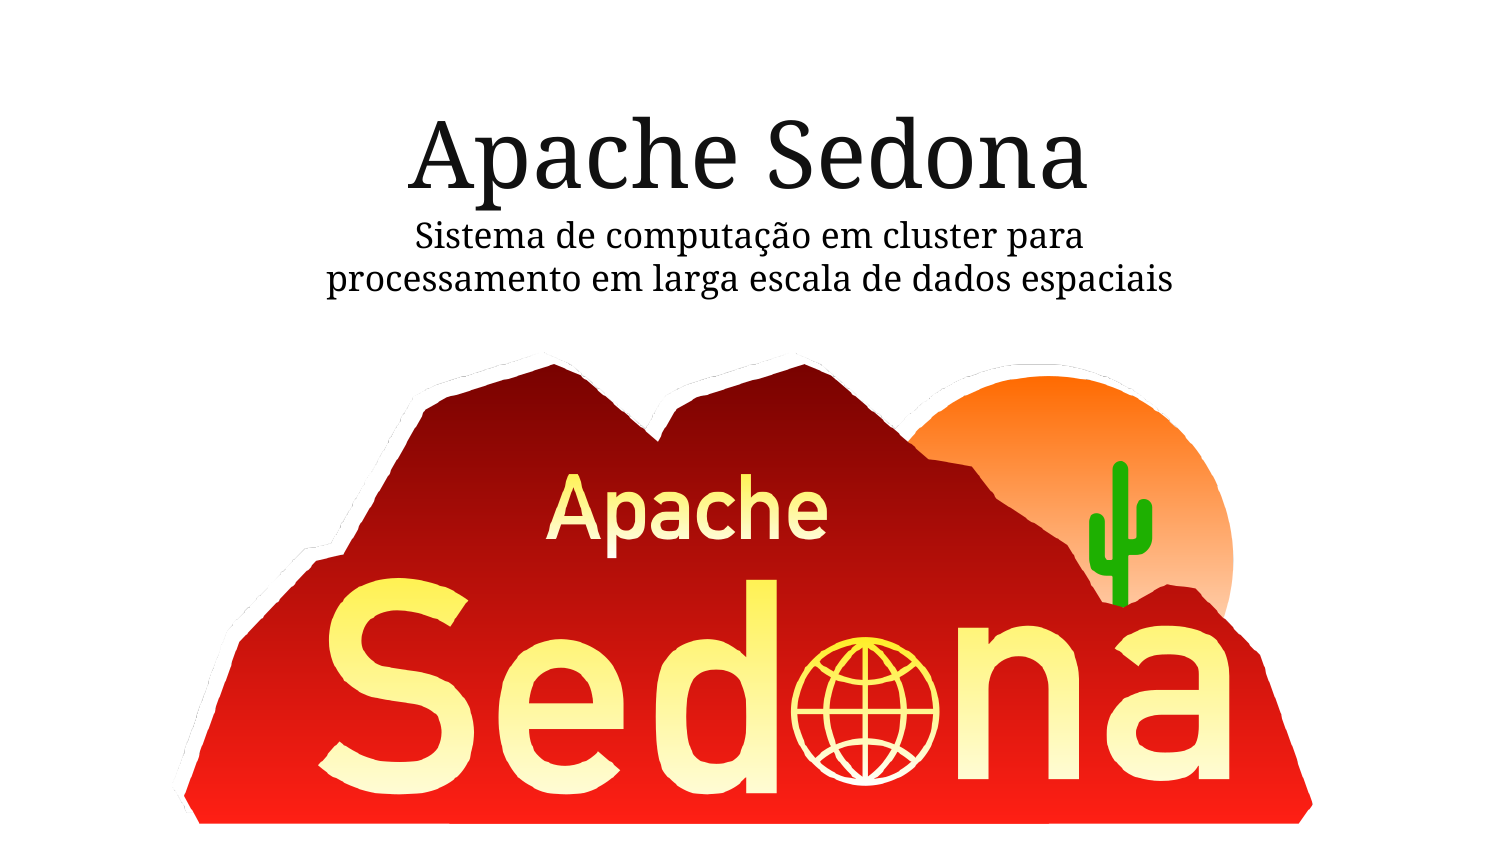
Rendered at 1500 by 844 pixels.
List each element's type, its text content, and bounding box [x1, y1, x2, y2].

subtitle Sistema de computação em cluster para processamento em larga escala de dados espaciais [282, 225, 1218, 287]
picture [184, 364, 1313, 826]
title Apache Sedona [282, 76, 1218, 225]
